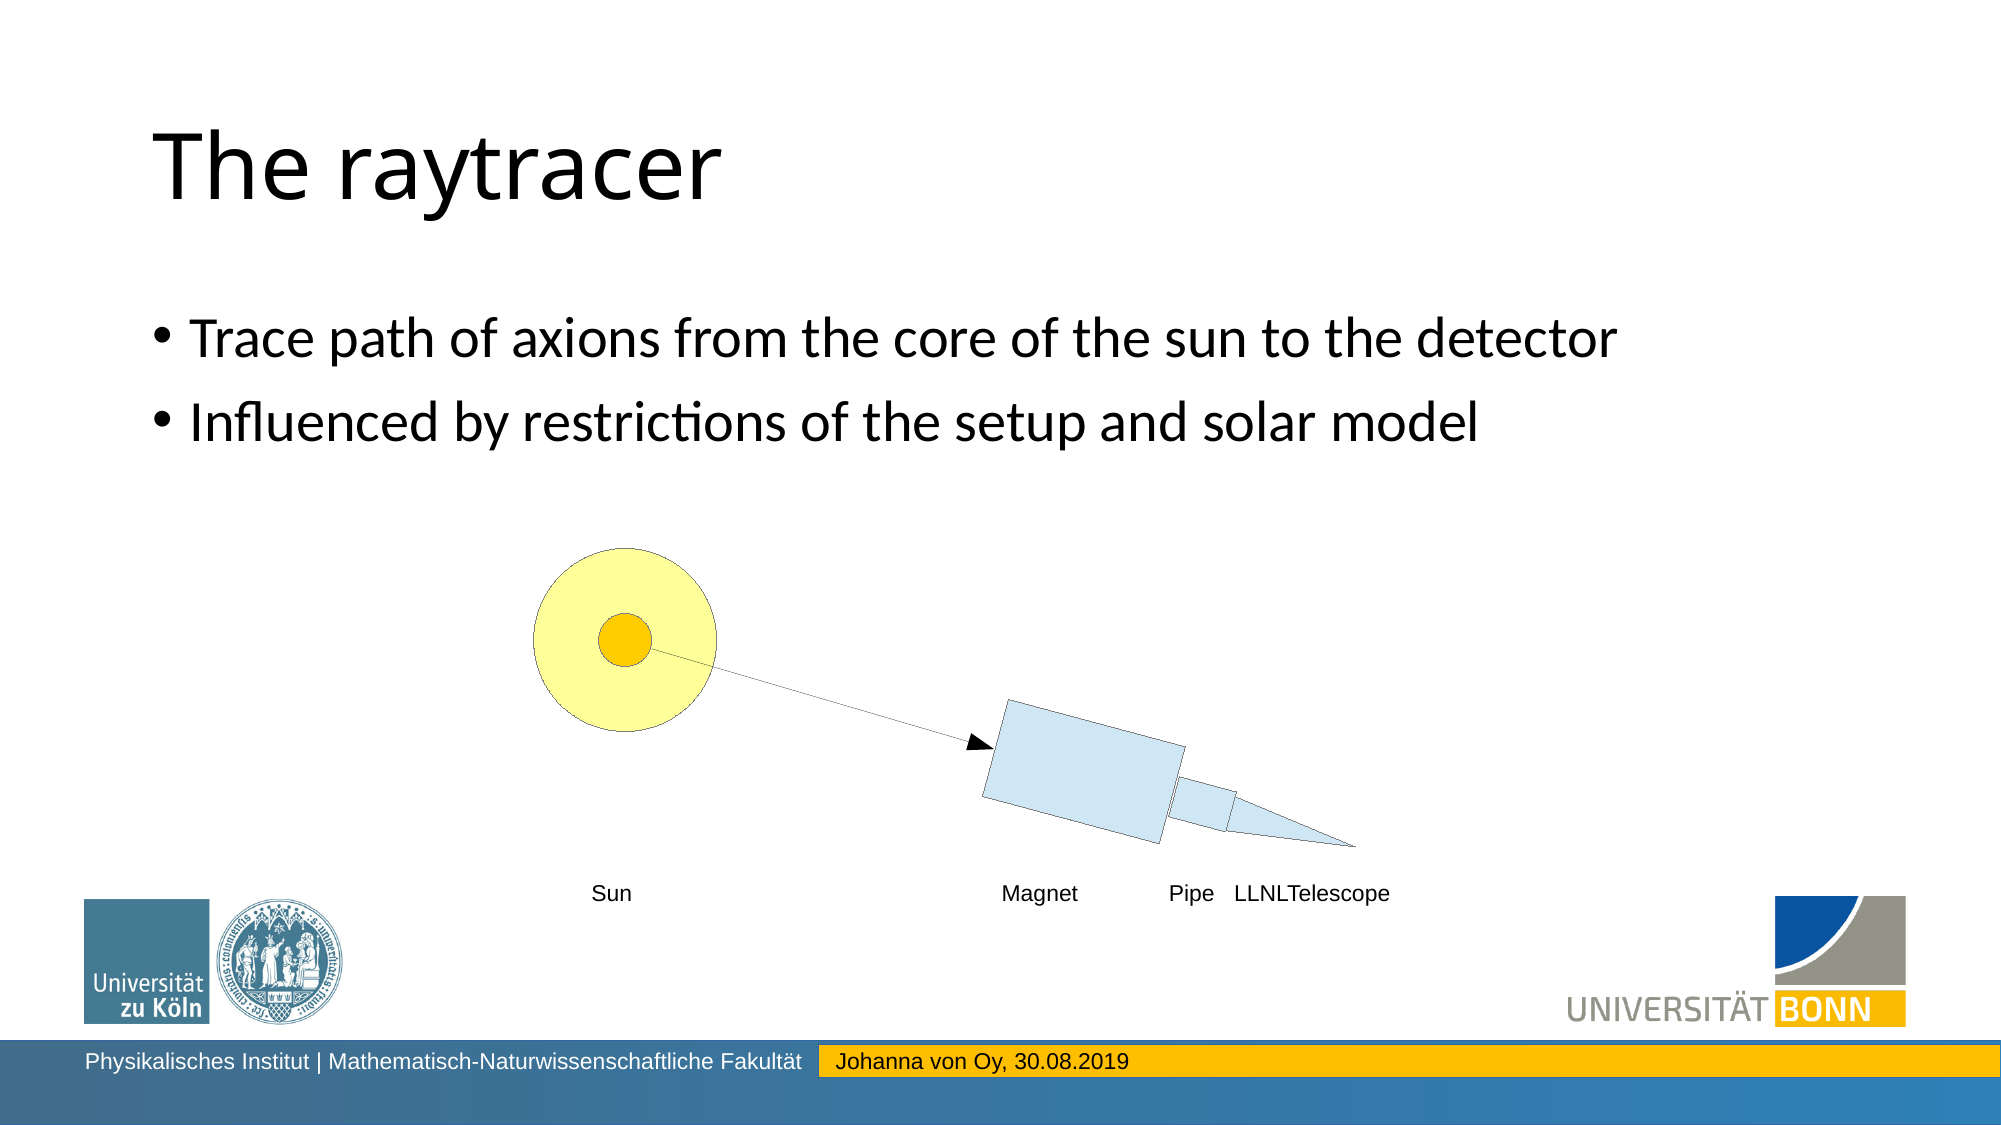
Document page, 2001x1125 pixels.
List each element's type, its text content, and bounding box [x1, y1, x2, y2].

picture [77, 899, 353, 1025]
text_box [982, 699, 1356, 847]
picture [1568, 896, 1906, 1027]
text_box Sun Magnet Pipe LLNLTelescope [557, 873, 1414, 940]
list Trace path of axions from the core of the sun to the detector Influenced by restrictions of the setup and solar model [137, 299, 1863, 1014]
text_box Johanna von Oy, 30.08.2019 [814, 1039, 1991, 1082]
title The raytracer [137, 61, 1863, 279]
text_box Physikalisches Institut | Mathematisch-Naturwissenschaftliche Fakultät [70, 1039, 814, 1082]
text_box [0, 1040, 2000, 1125]
text_box [533, 548, 717, 732]
